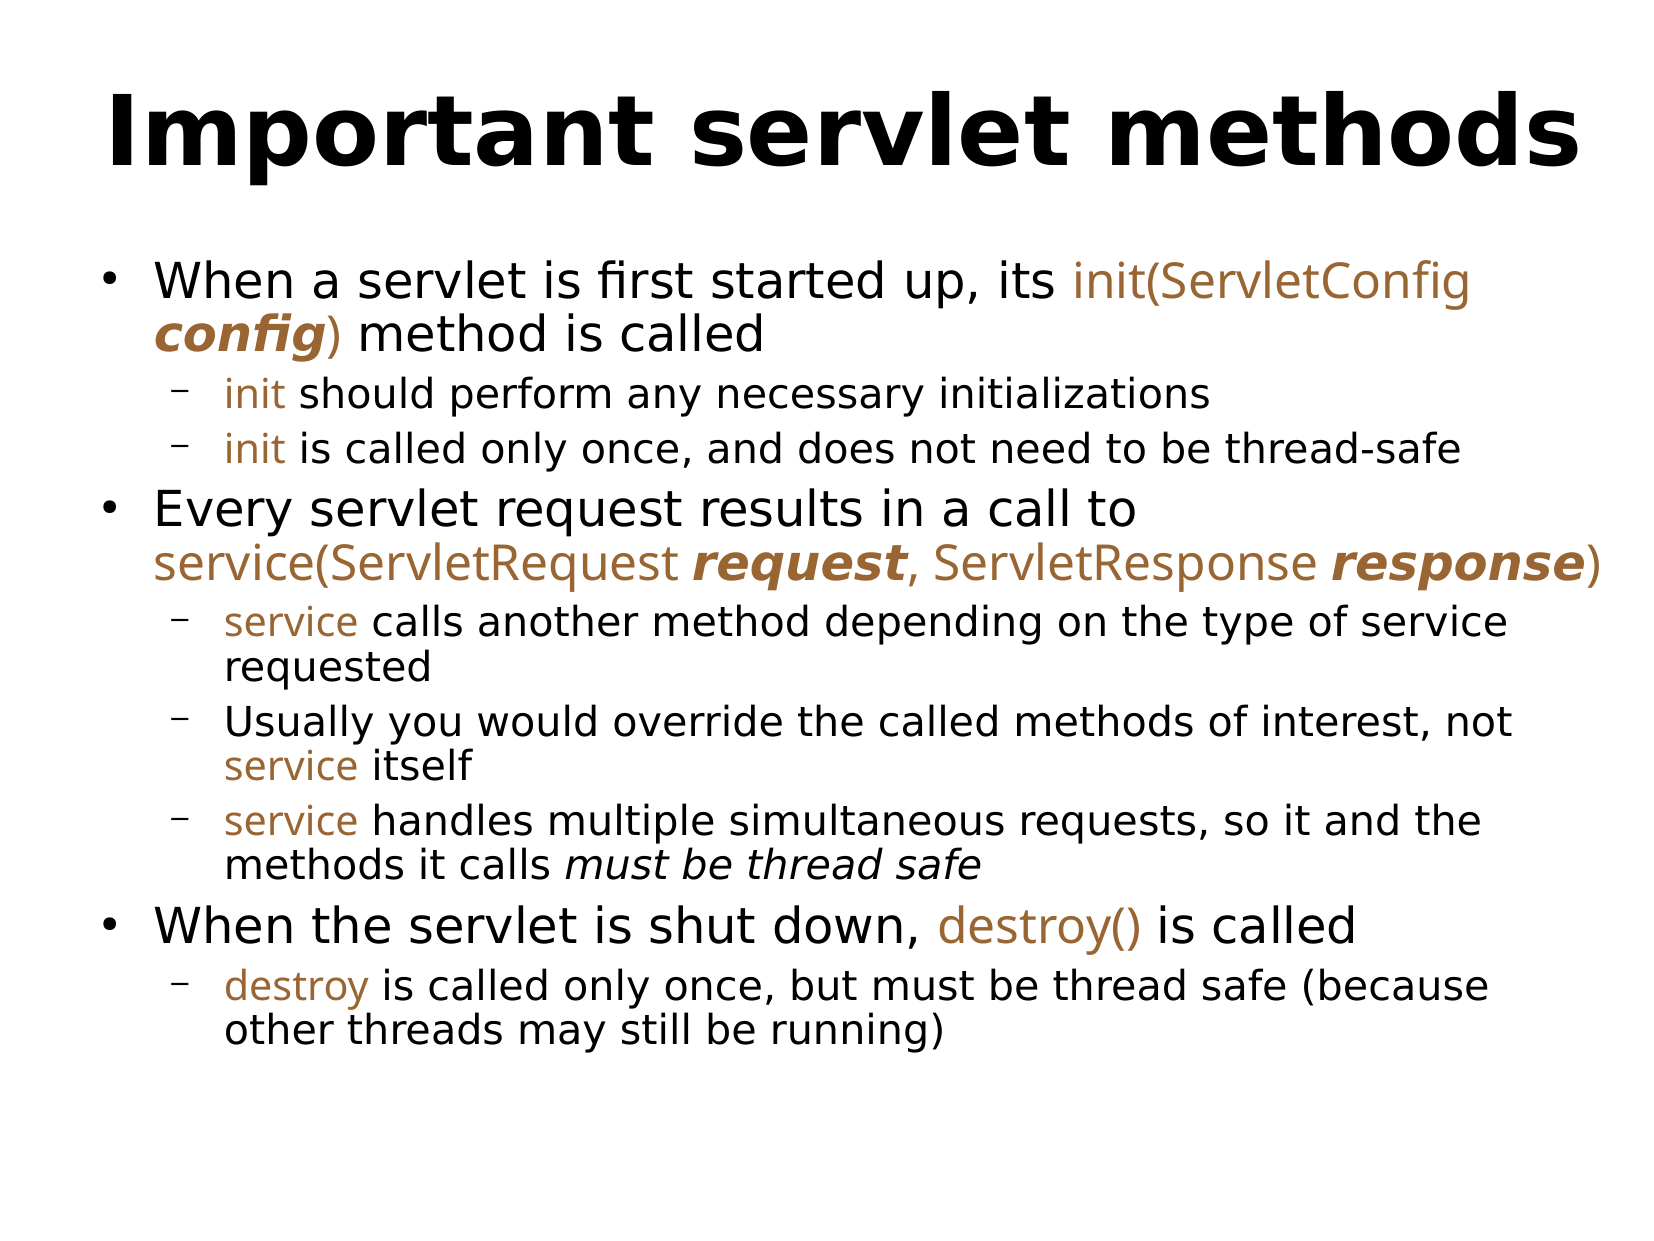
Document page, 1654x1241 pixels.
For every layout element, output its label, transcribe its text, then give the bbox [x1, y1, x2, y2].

list When a servlet is first started up, its init(ServletConfig config) method is called init should perform any necessary initializations init is called only once, and does not need to be thread-safe Every servlet request results in a call to service(ServletRequest request, ServletResponse response) service calls another method depending on the type of service requested Usually you would override the called methods of interest, not service itself service handles multiple simultaneous requests, so it and the methods it calls must be thread safe When the servlet is shut down, destroy() is called destroy is called only once, but must be thread safe (because other threads may still be running) [68, 247, 1620, 1109]
title Important servlet methods [59, 41, 1630, 193]
